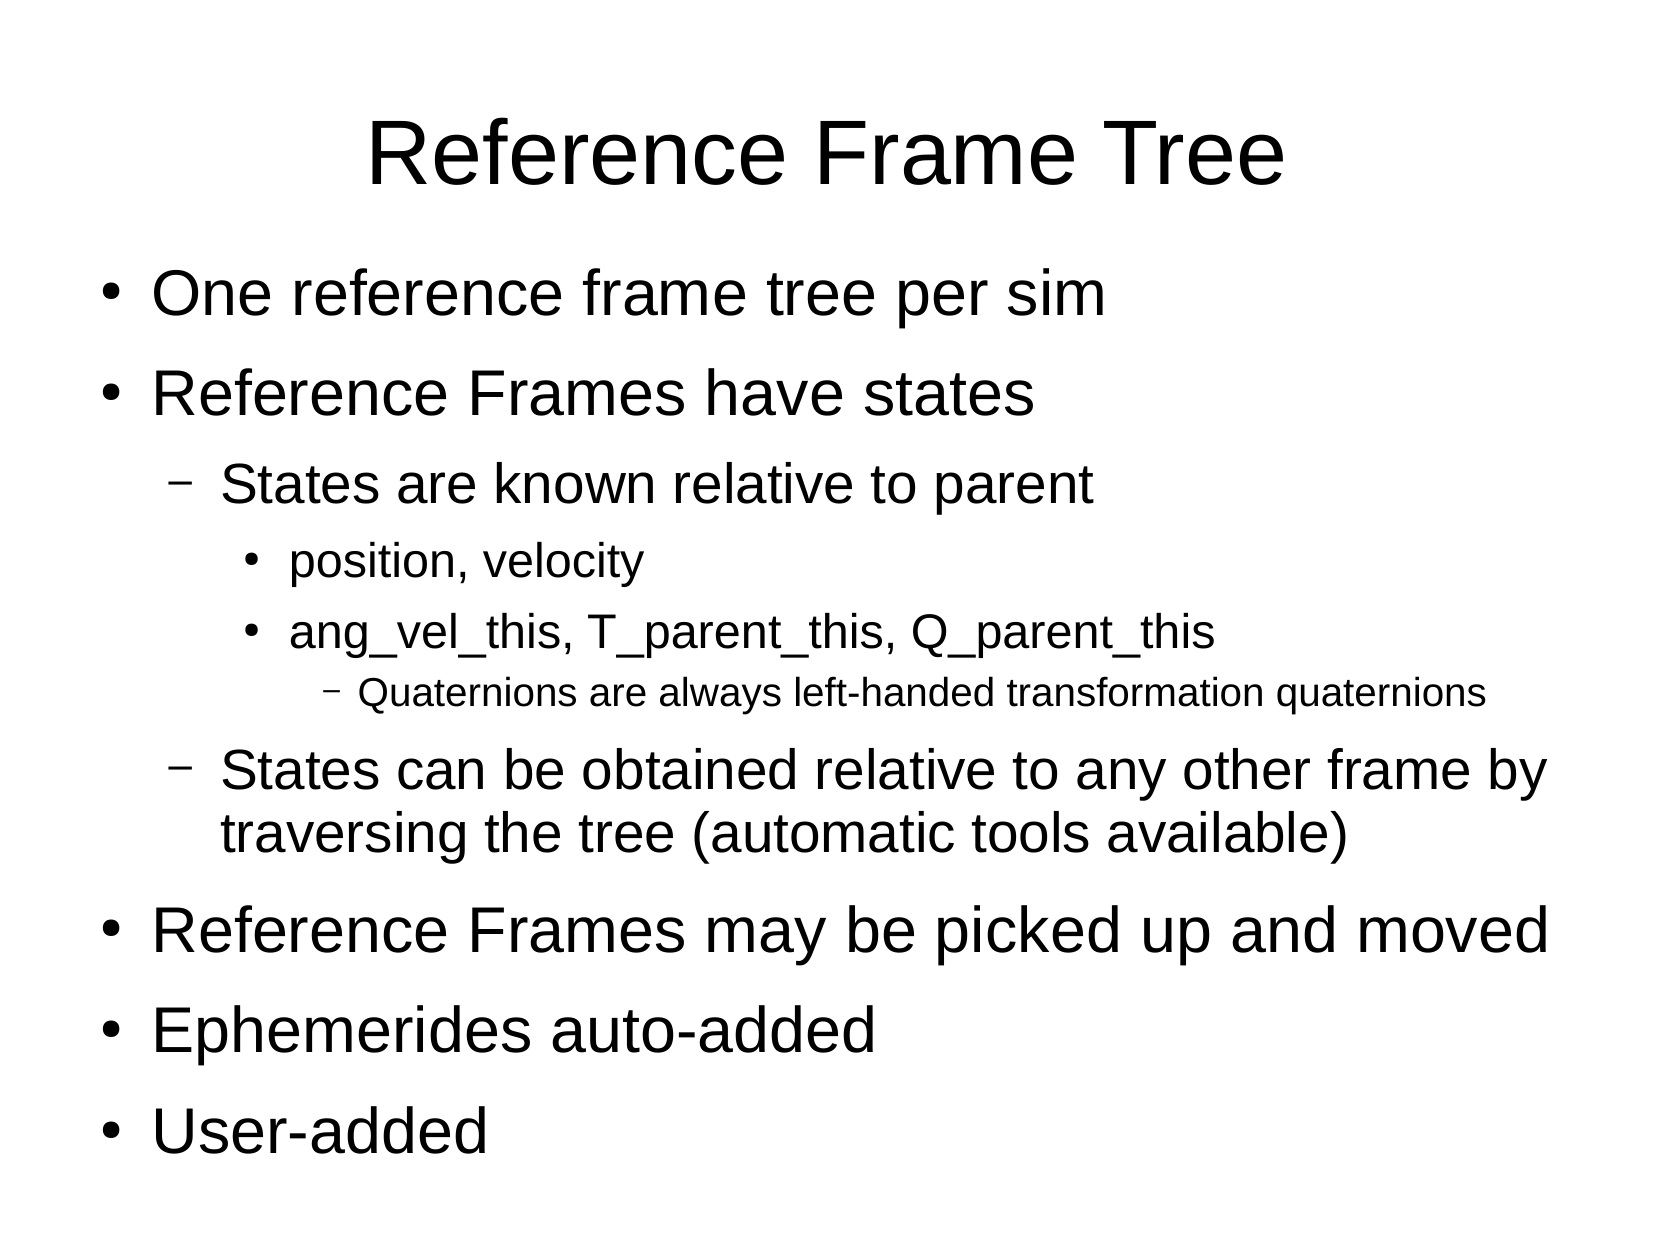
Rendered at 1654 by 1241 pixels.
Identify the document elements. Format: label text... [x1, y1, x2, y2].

title Reference Frame Tree [82, 49, 1571, 256]
list One reference frame tree per sim Reference Frames have states States are known relative to parent position, velocity ang_vel_this, T_parent_this, Q_parent_this Quaternions are always left-handed transformation quaternions States can be obtained relative to any other frame by traversing the tree (automatic tools available) Reference Frames may be picked up and moved Ephemerides auto-added User-added [82, 256, 1621, 1171]
